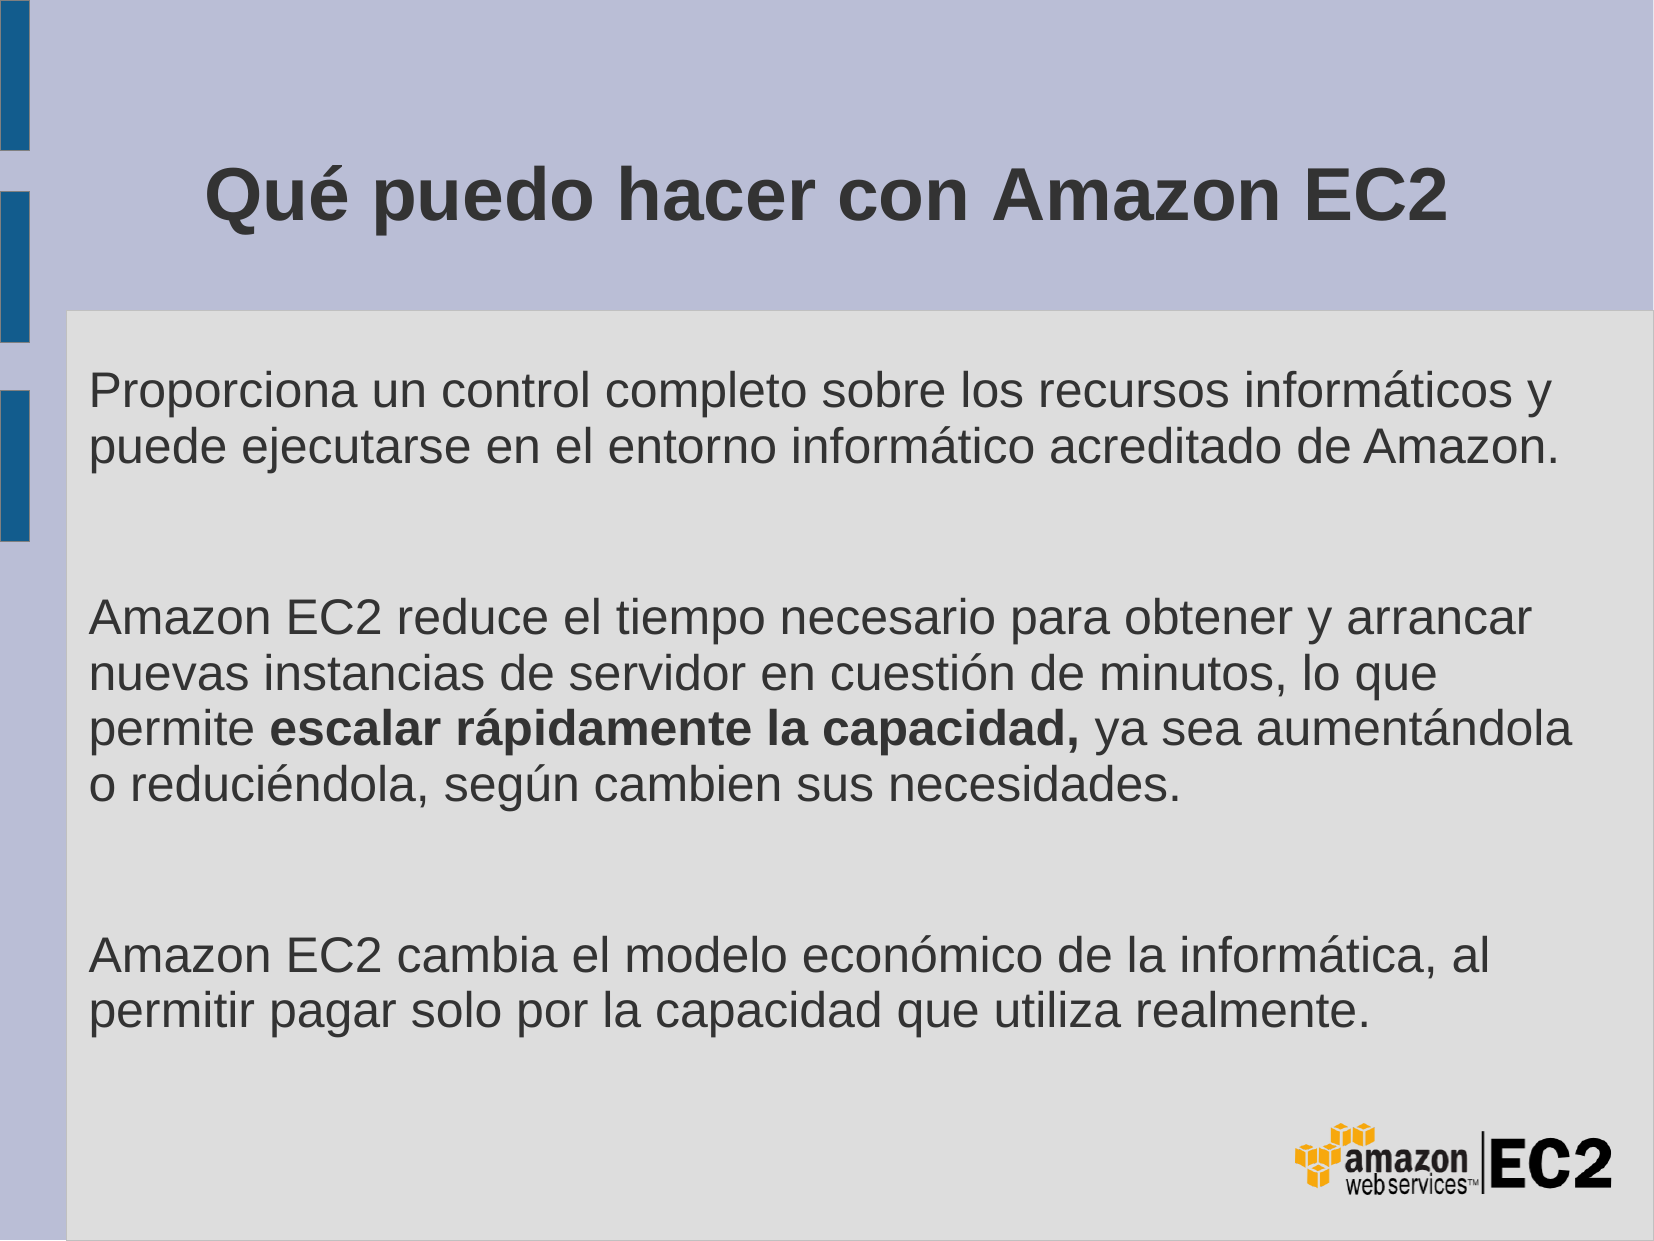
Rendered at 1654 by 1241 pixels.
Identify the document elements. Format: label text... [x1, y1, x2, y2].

list Proporciona un control completo sobre los recursos informáticos y puede ejecutarse en el entorno informático acreditado de Amazon. Amazon EC2 reduce el tiempo necesario para obtener y arrancar nuevas instancias de servidor en cuestión de minutos, lo que permite escalar rápidamente la capacidad, ya sea aumentándola o reduciéndola, según cambien sus necesidades. Amazon EC2 cambia el modelo económico de la informática, al permitir pagar solo por la capacidad que utiliza realmente. [88, 362, 1577, 1182]
picture [1255, 1077, 1654, 1241]
title Qué puedo hacer con Amazon EC2 [121, 91, 1534, 299]
